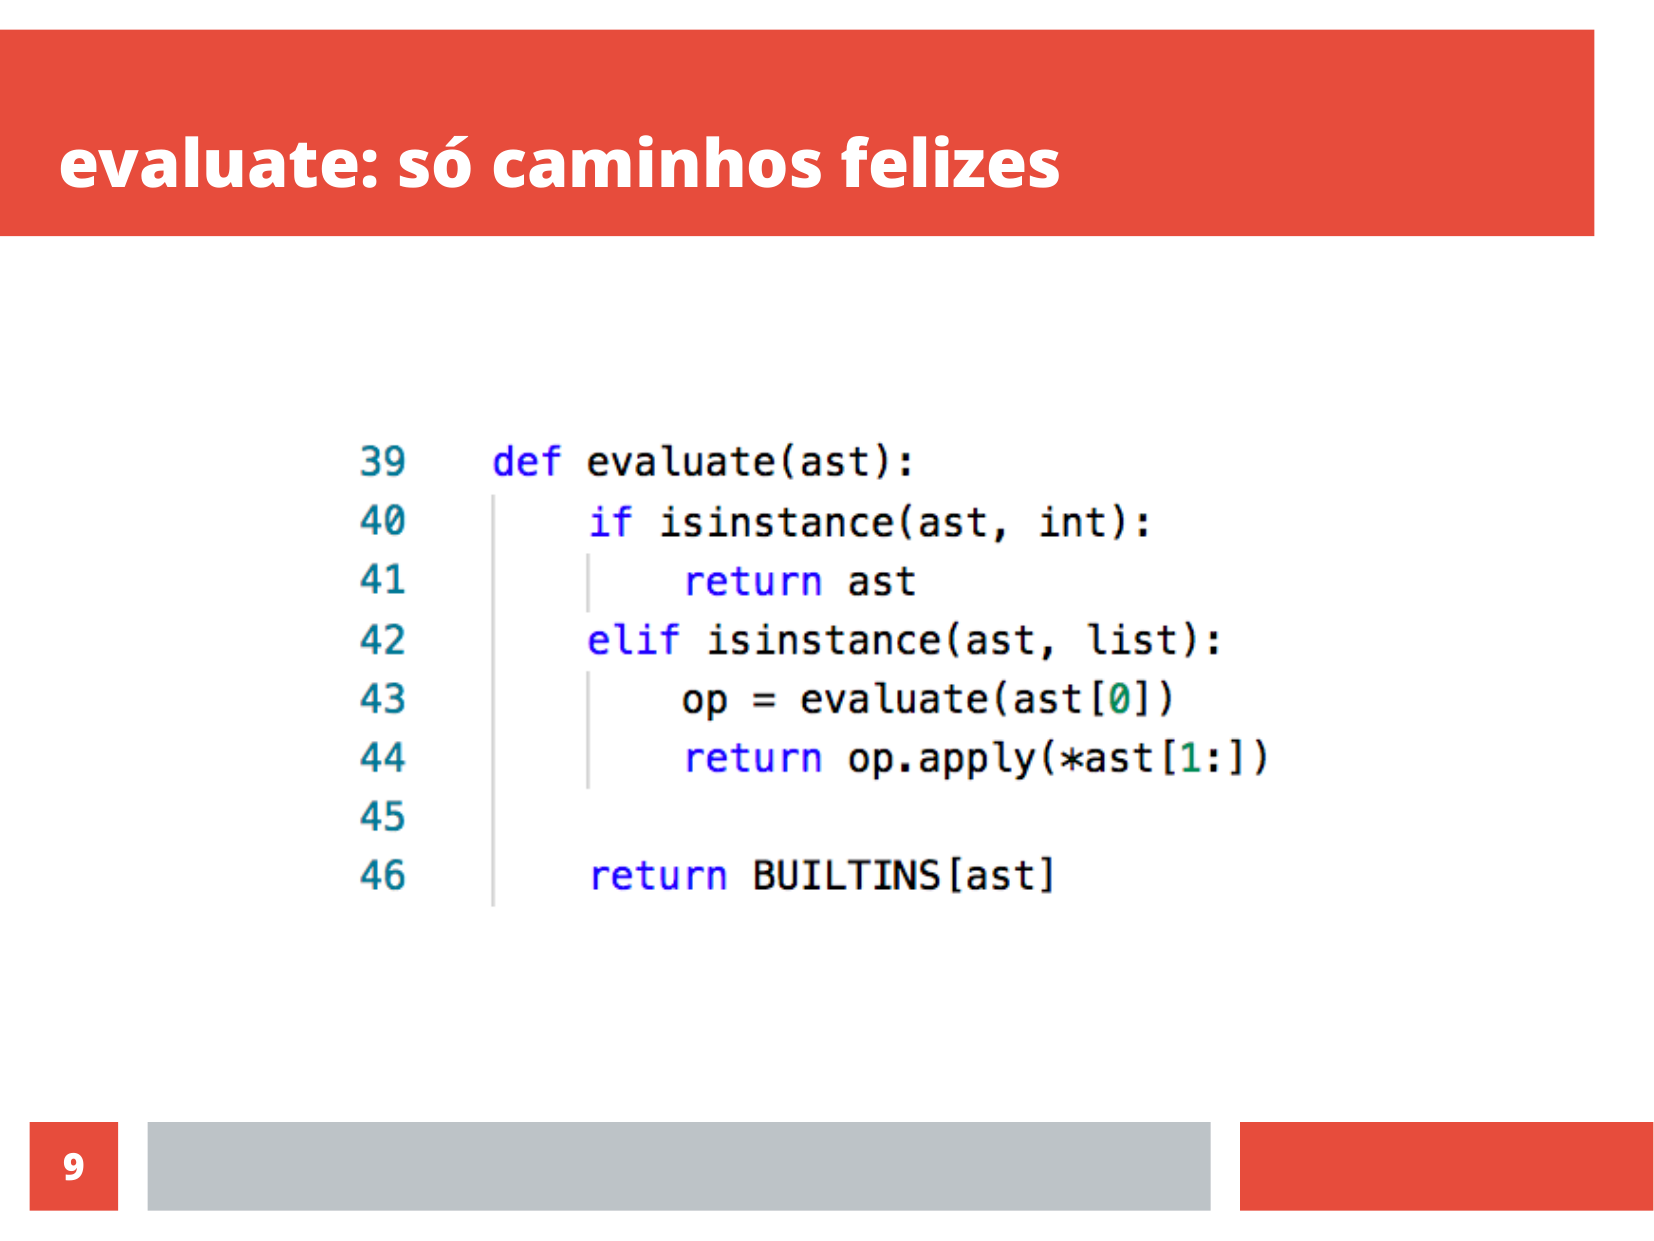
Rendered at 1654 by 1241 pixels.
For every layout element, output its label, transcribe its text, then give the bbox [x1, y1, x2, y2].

title evaluate: só caminhos felizes [59, 59, 1595, 207]
picture [321, 404, 1306, 945]
